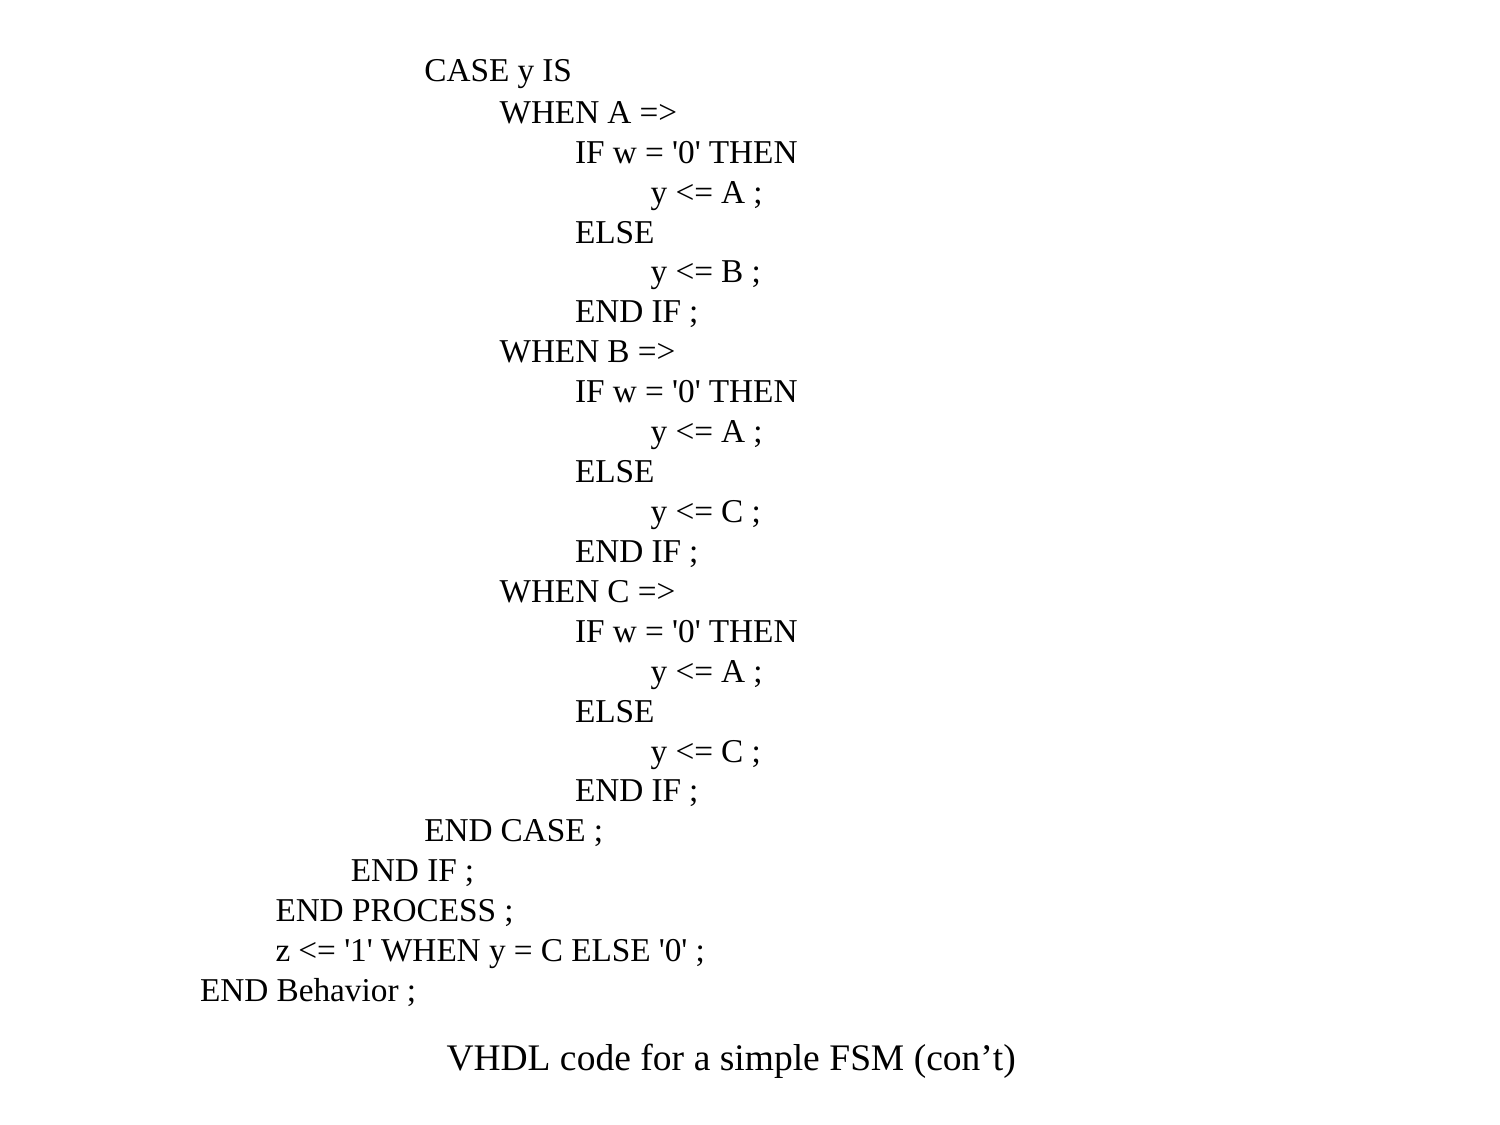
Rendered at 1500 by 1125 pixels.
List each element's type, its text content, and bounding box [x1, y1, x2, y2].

text_box CASE y IS WHEN A => IF w = '0' THEN y <= A ; ELSE y <= B ; END IF ; WHEN B => IF w = '0' THEN y <= A ; ELSE y <= C ; END IF ; WHEN C => IF w = '0' THEN y <= A ; ELSE y <= C ; END IF ; END CASE ; END IF ; END PROCESS ; z <= '1' WHEN y = C ELSE '0' ; END Behavior ; [185, 32, 813, 1016]
text_box VHDL code for a simple FSM (con’t) [124, 1025, 1339, 1101]
